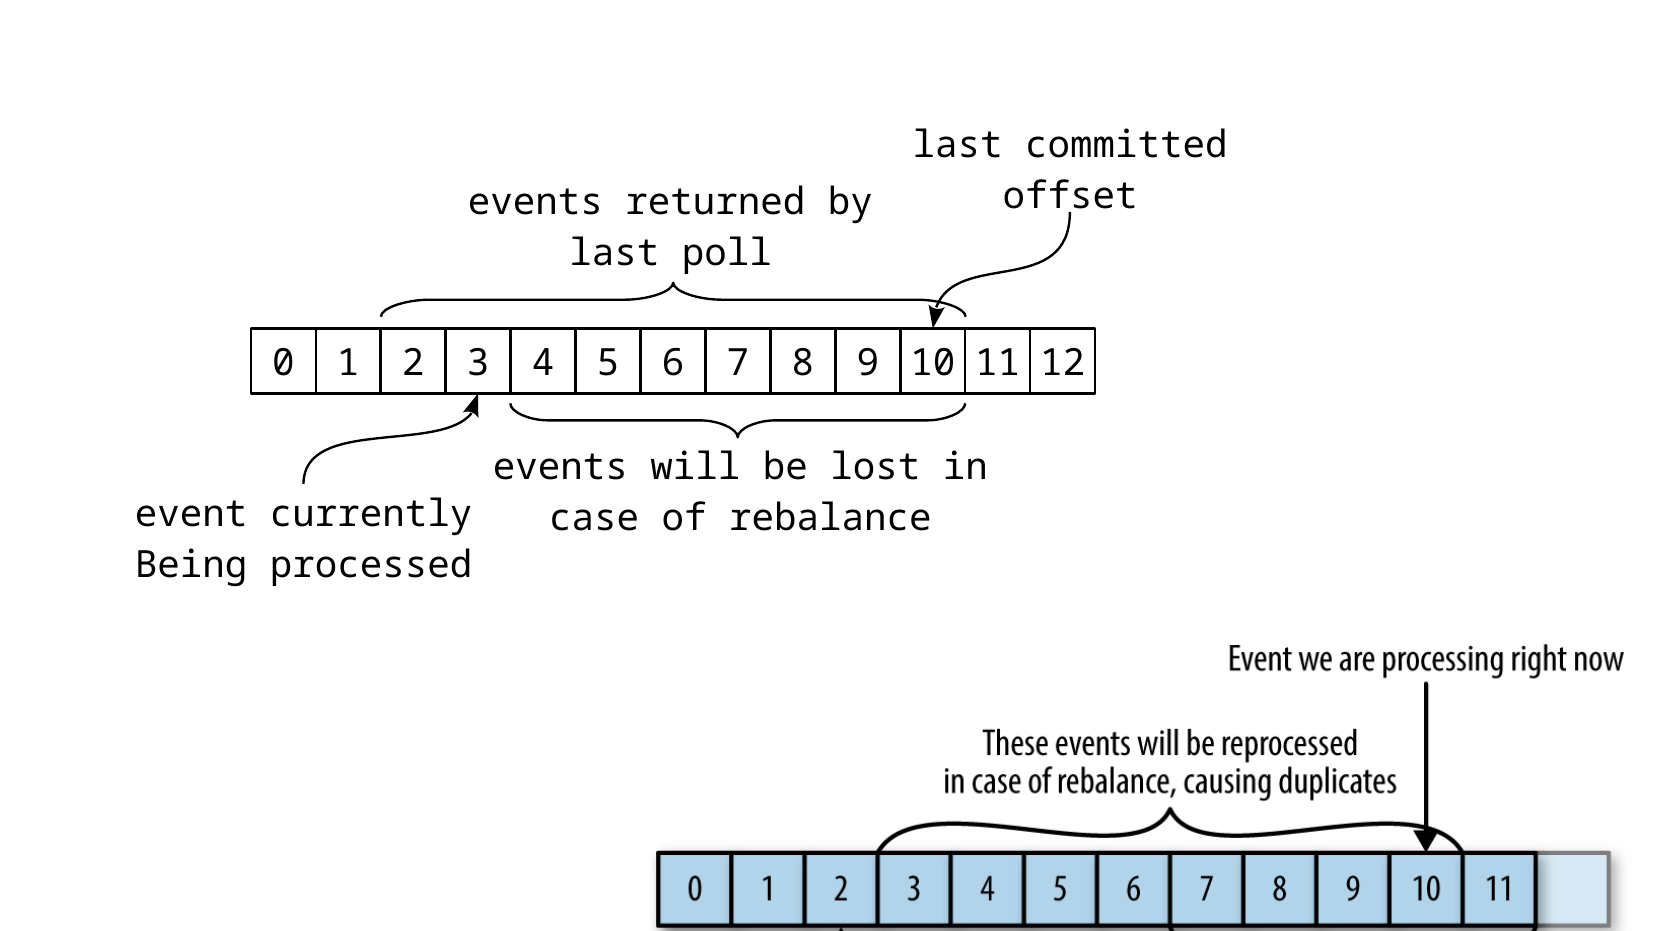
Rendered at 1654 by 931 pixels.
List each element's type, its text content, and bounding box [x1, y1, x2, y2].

text_box event currently Being processed [155, 483, 452, 592]
text_box 5 [575, 328, 640, 394]
text_box 9 [835, 328, 900, 394]
text_box last committed offset [913, 124, 1227, 212]
text_box 8 [770, 328, 835, 394]
text_box 4 [510, 328, 575, 394]
text_box 7 [705, 328, 770, 394]
text_box 2 [380, 328, 445, 394]
text_box 12 [1030, 328, 1096, 394]
text_box events returned by last poll [483, 188, 858, 264]
text_box 0 [250, 328, 315, 394]
text_box 6 [640, 328, 705, 394]
text_box 10 [900, 328, 965, 394]
text_box events will be lost in case of rebalance [524, 461, 956, 521]
text_box 11 [965, 328, 1030, 394]
picture [644, 639, 1636, 931]
text_box 1 [315, 328, 380, 394]
text_box 3 [445, 328, 510, 394]
